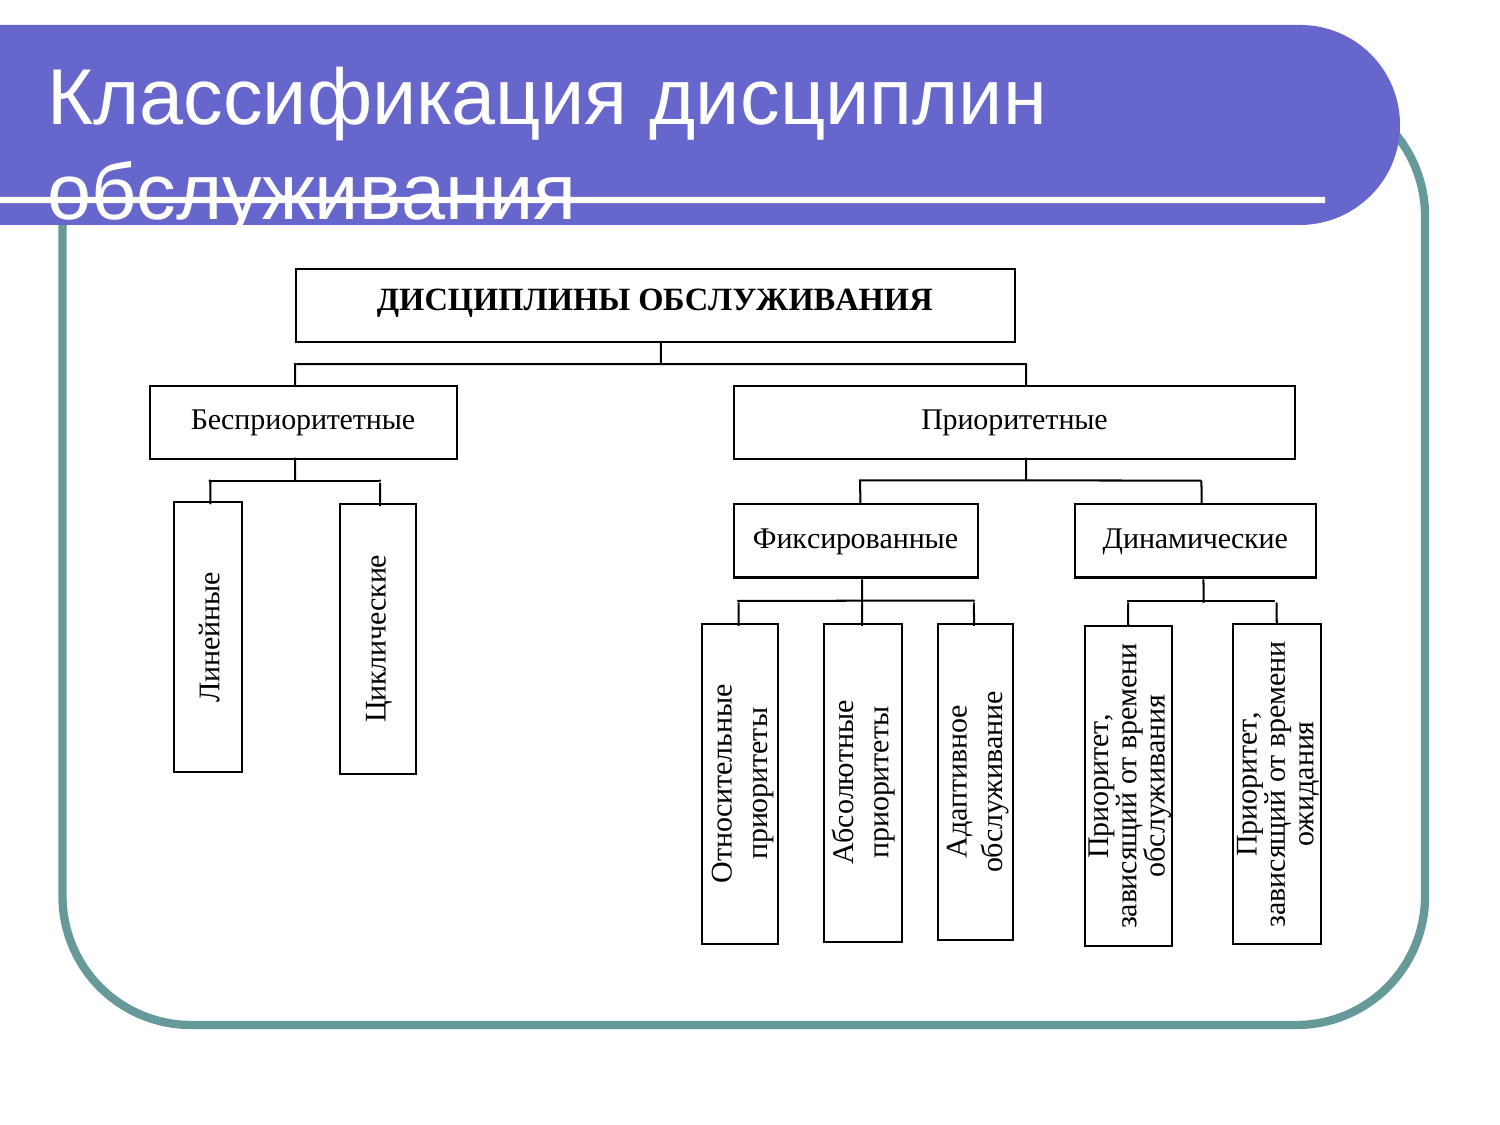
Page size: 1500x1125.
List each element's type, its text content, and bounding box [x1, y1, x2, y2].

title Классификация дисциплин обслуживания [32, 37, 1347, 188]
chart [147, 267, 1324, 948]
